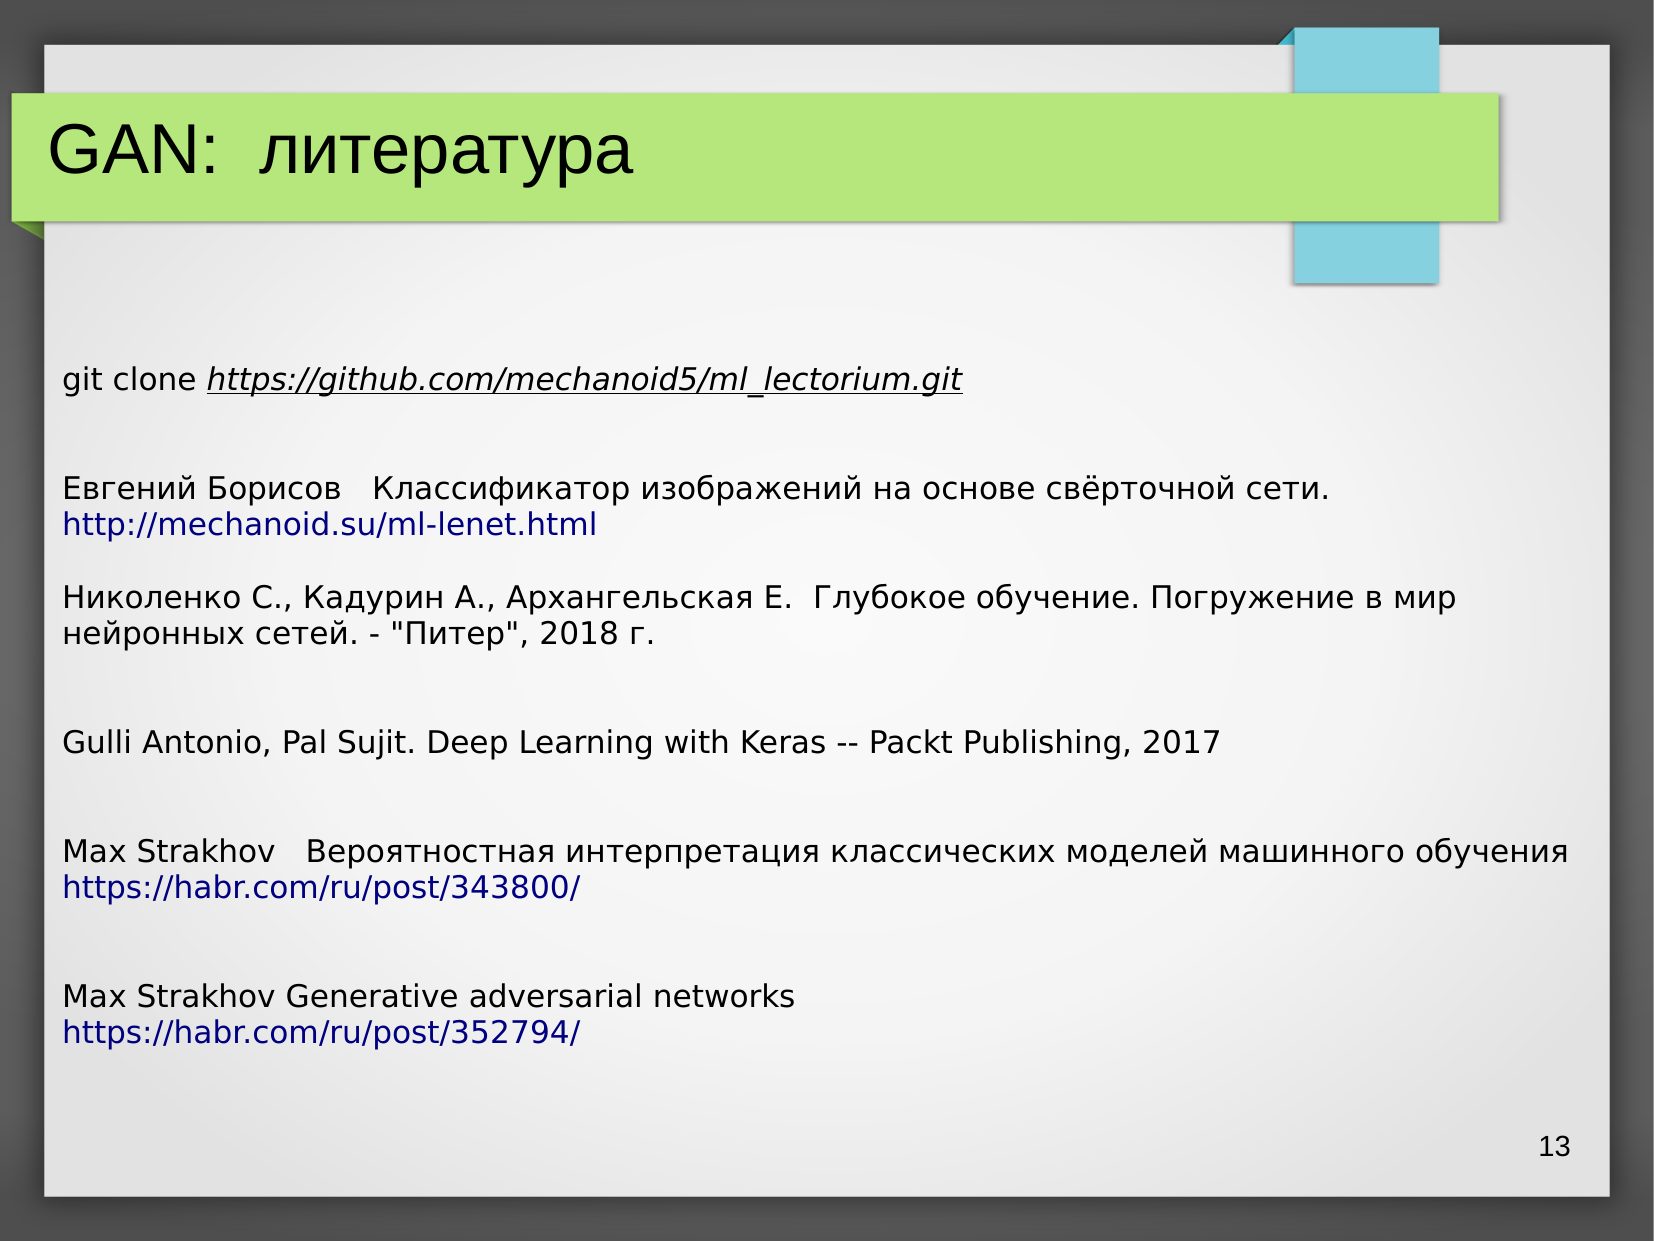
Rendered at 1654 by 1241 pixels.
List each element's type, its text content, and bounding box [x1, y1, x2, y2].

picture [0, 0, 1654, 1241]
text_box git clone https://github.com/mechanoid5/ml_lectorium.git Евгений Борисов Классификатор изображений на основе свёрточной сети. http://mechanoid.su/ml-lenet.html Николенко С., Кадурин А., Архангельская Е. Глубокое обучение. Погружение в мир нейронных сетей. - "Питер", 2018 г. Gulli Antonio, Pal Sujit. Deep Learning with Keras -- Packt Publishing, 2017 Max Strakhov Вероятностная интерпретация классических моделей машинного обучения https://habr.com/ru/post/343800/ Max Strakhov Generative adversarial networks https://habr.com/ru/post/352794/ [47, 354, 1607, 1095]
title GAN: литература [47, 96, 1536, 201]
